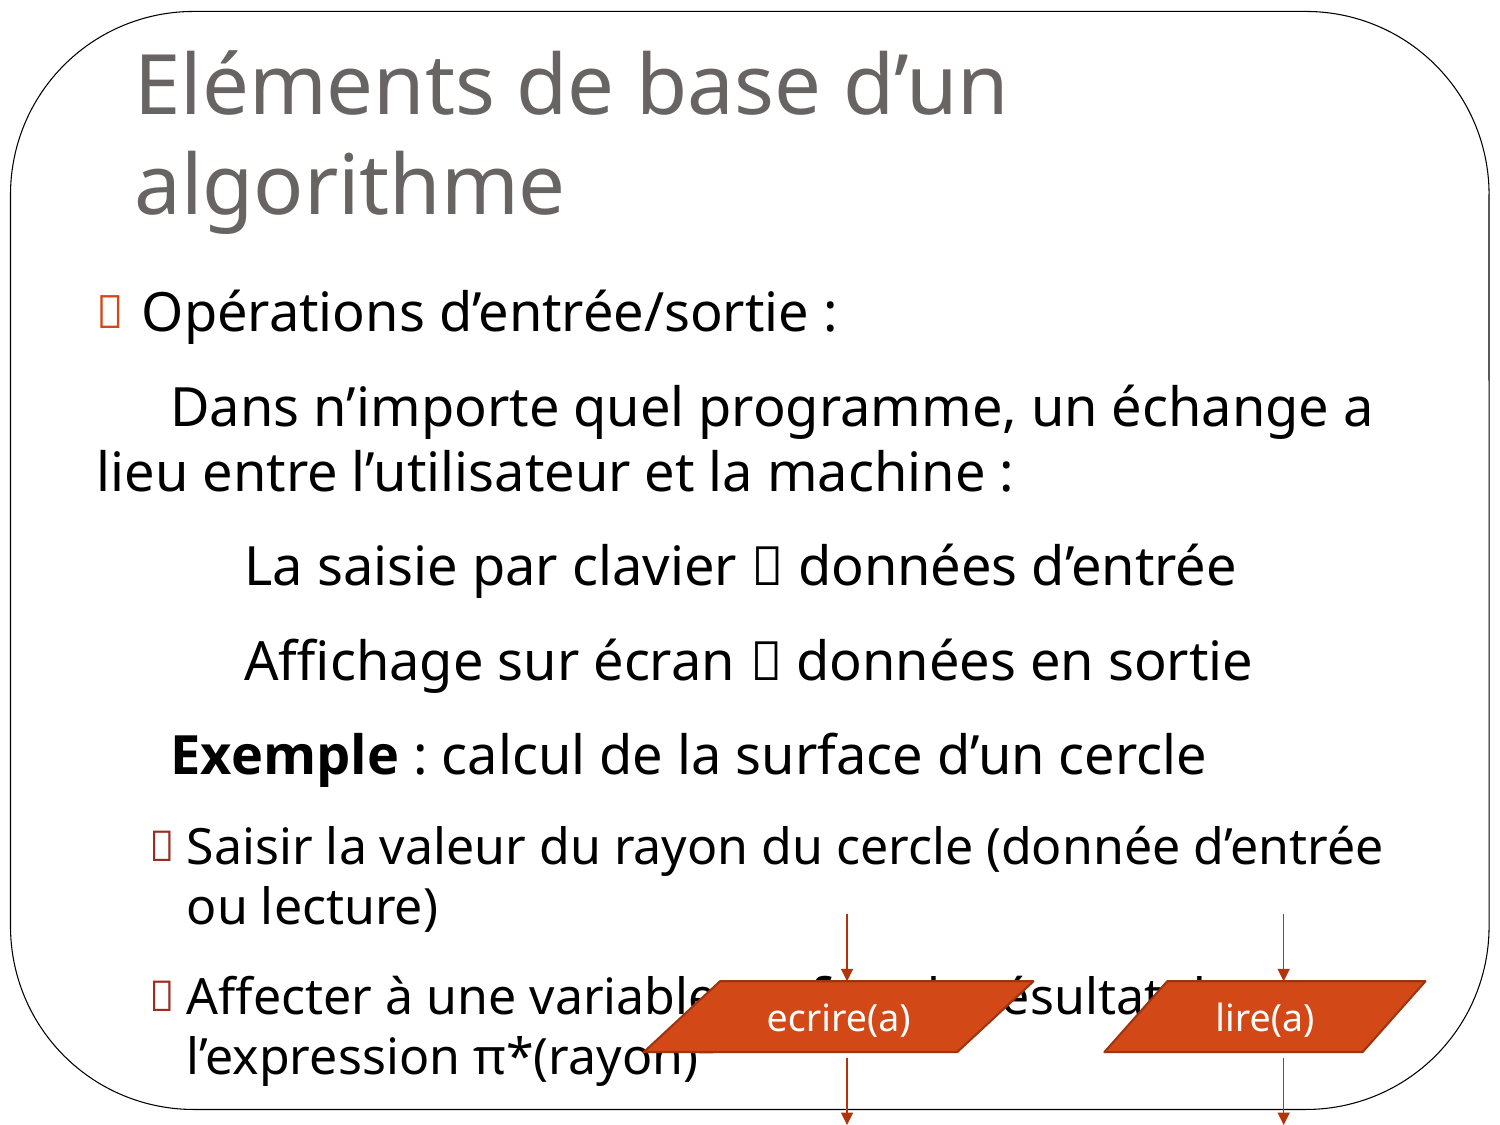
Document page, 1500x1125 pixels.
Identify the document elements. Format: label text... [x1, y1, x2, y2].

title Eléments de base d’un algorithme [119, 23, 1395, 153]
text_box lire(a) [1104, 981, 1426, 1053]
list Opérations d’entrée/sortie : Dans n’importe quel programme, un échange a lieu entre l’utilisateur et la machine : La saisie par clavier  données d’entrée Affichage sur écran  données en sortie Exemple : calcul de la surface d’un cercle Saisir la valeur du rayon du cercle (donnée d’entrée ou lecture) Affecter à une variable surface le résultat de l’expression π*(rayon)² Afficher le résultat (donnée de sortie ou écriture)  Cette suite d’opérations est appelé « Séquence d’instructions » Les opérations d’entré/sortie sont représentées dans un organigramme avec un rectangle incliné [82, 175, 1442, 1102]
text_box ecrire(a) [643, 981, 1034, 1053]
